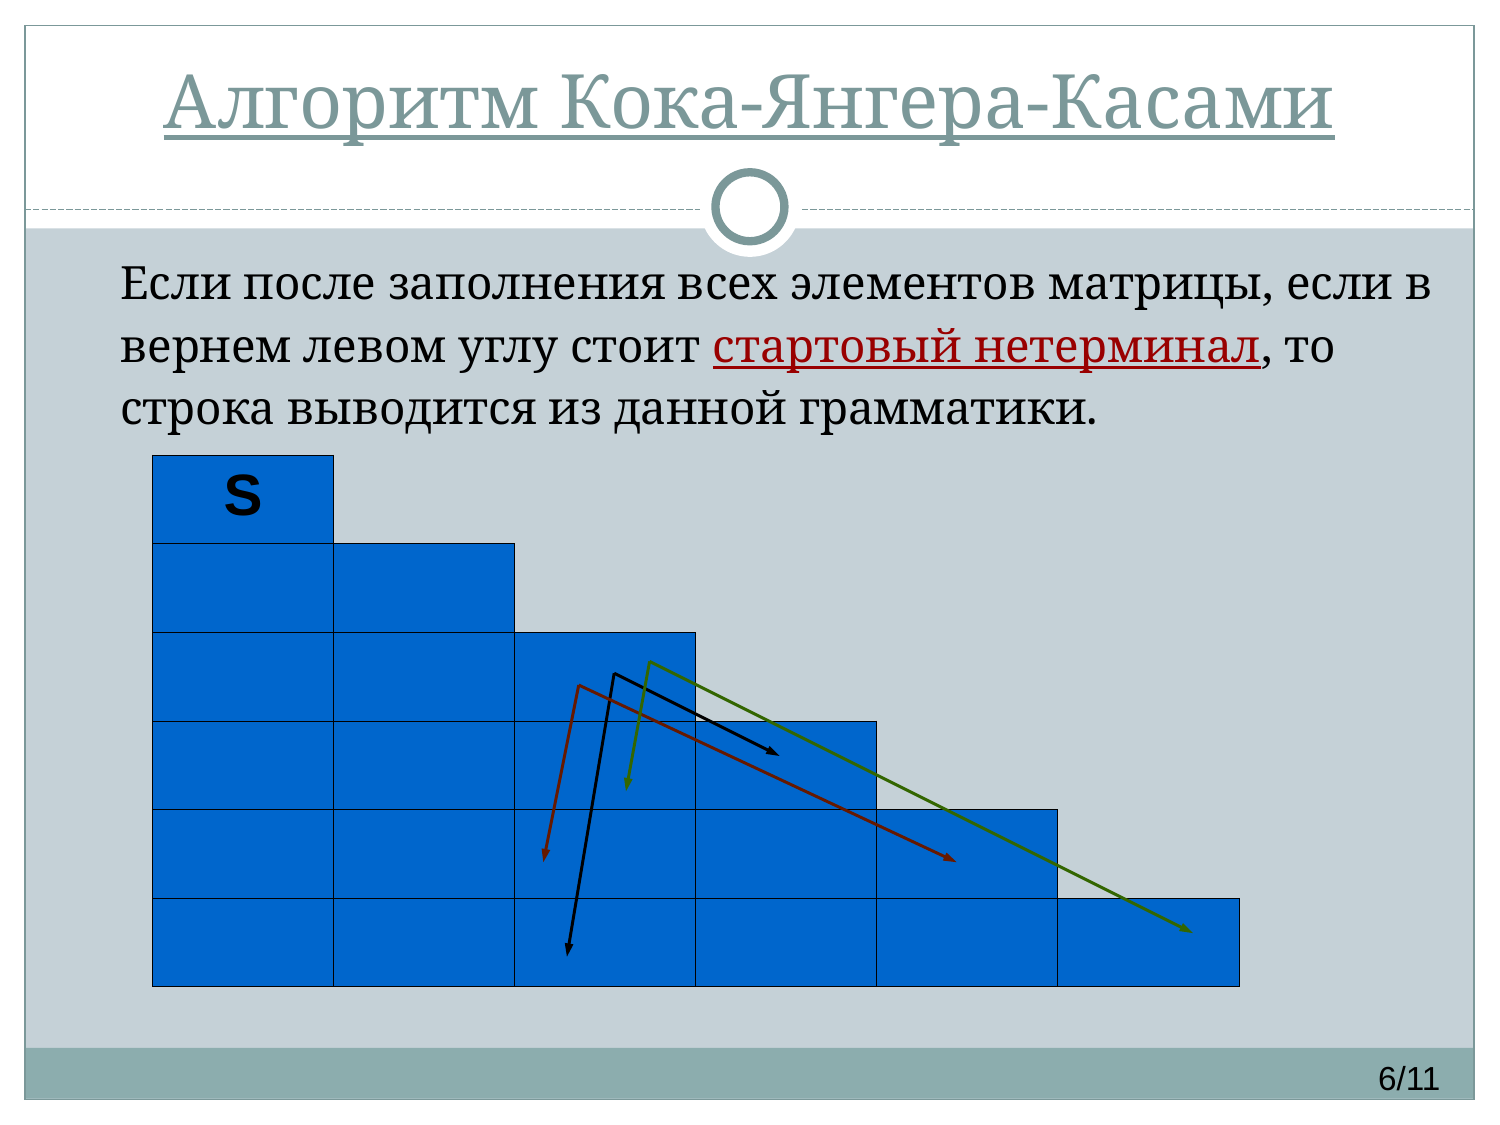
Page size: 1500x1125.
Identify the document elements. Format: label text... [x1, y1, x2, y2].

list Если после заполнения всех элементов матрицы, если в вернем левом углу стоит стартовый нетерминал, то строка выводится из данной грамматики. [49, 250, 1445, 1001]
chart [258, 290, 1500, 1040]
text_box <номер>/11 [1370, 1053, 1500, 1125]
title Алгоритм Кока-Янгера-Касами [49, 37, 1450, 162]
